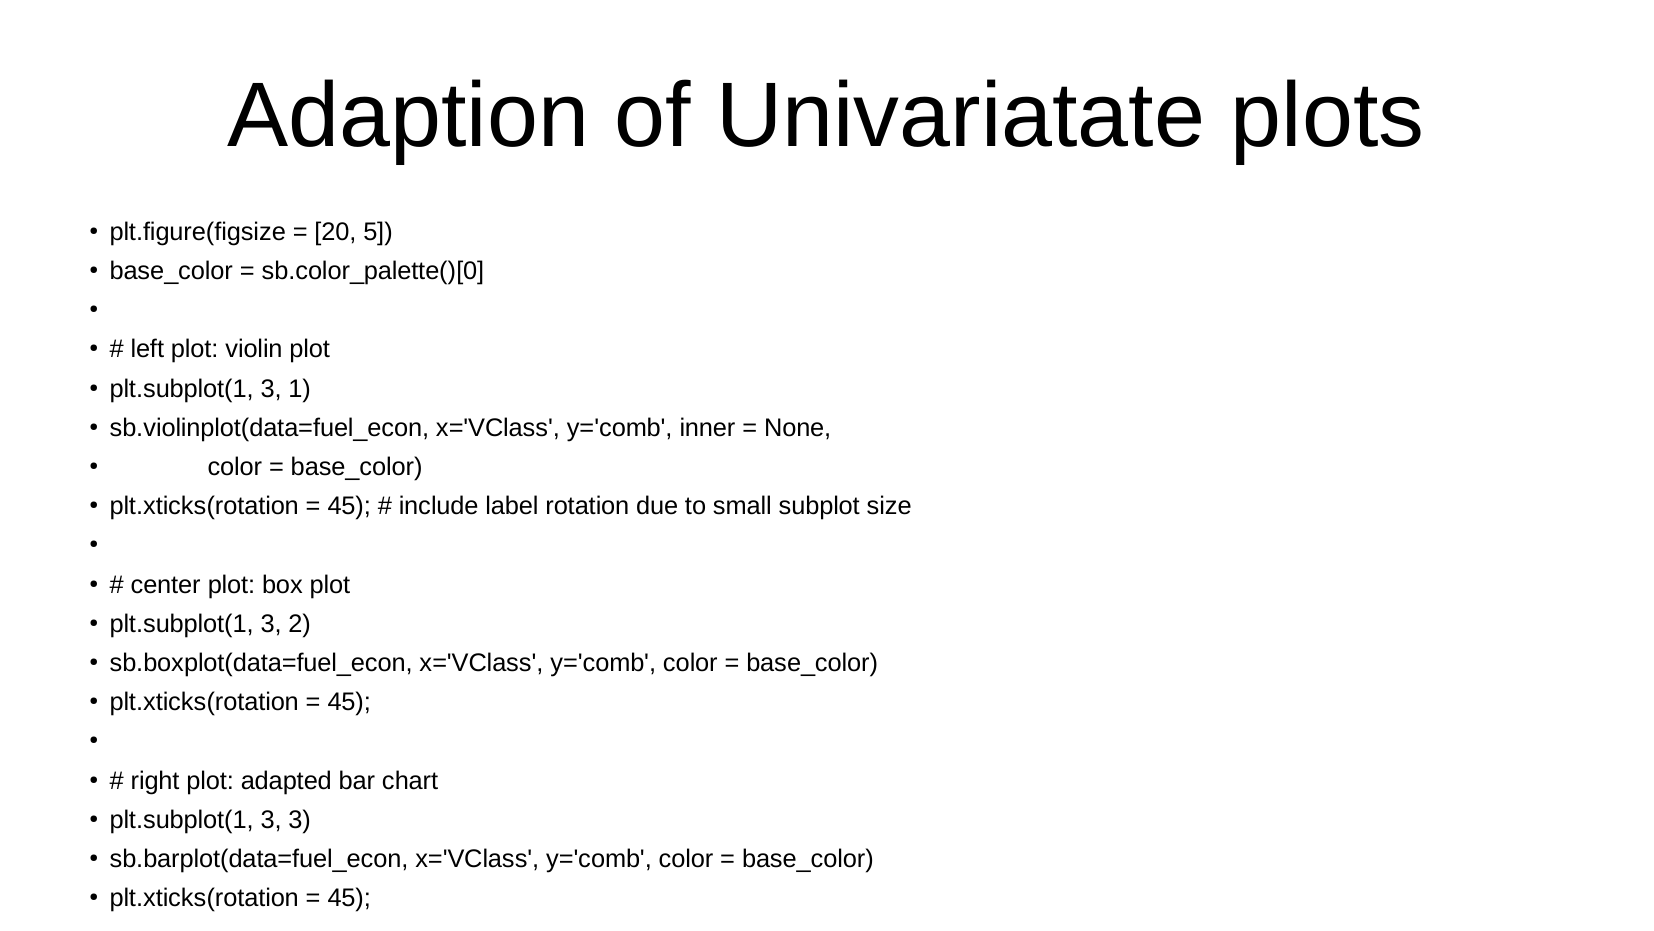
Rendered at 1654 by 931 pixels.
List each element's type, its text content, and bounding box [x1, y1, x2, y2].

title Adaption of Univariatate plots [82, 37, 1571, 193]
list plt.figure(figsize = [20, 5]) base_color = sb.color_palette()[0] # left plot: violin plot plt.subplot(1, 3, 1) sb.violinplot(data=fuel_econ, x='VClass', y='comb', inner = None, color = base_color) plt.xticks(rotation = 45); # include label rotation due to small subplot size # center plot: box plot plt.subplot(1, 3, 2) sb.boxplot(data=fuel_econ, x='VClass', y='comb', color = base_color) plt.xticks(rotation = 45); # right plot: adapted bar chart plt.subplot(1, 3, 3) sb.barplot(data=fuel_econ, x='VClass', y='comb', color = base_color) plt.xticks(rotation = 45); [82, 217, 1571, 916]
